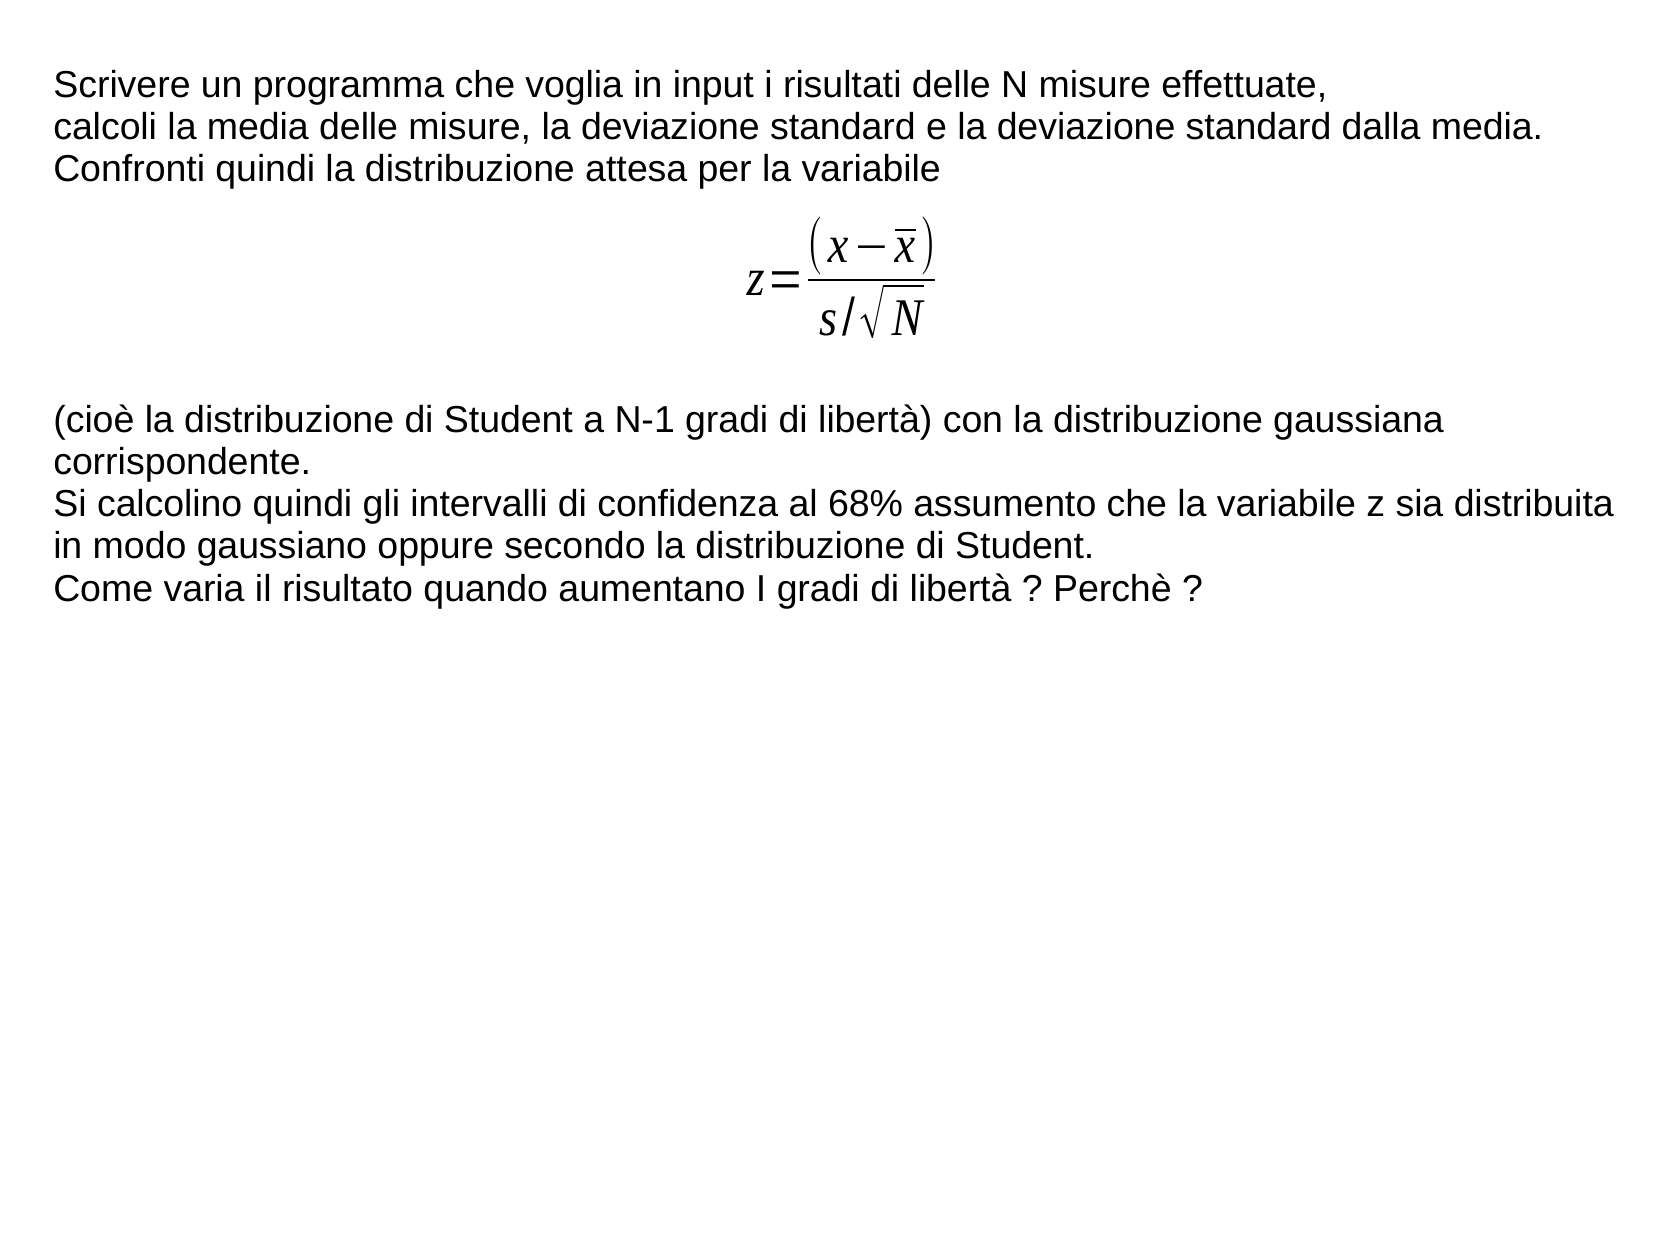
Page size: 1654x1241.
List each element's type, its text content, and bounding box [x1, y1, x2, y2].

text_box Scrivere un programma che voglia in input i risultati delle N misure effettuate, calcoli la media delle misure, la deviazione standard e la deviazione standard dalla media. Confronti quindi la distribuzione attesa per la variabile (cioè la distribuzione di Student a N-1 gradi di libertà) con la distribuzione gaussiana corrispondente. Si calcolino quindi gli intervalli di confidenza al 68% assumento che la variabile z sia distribuita in modo gaussiano oppure secondo la distribuzione di Student. Come varia il risultato quando aumentano I gradi di libertà ? Perchè ? [38, 55, 1640, 701]
chart [732, 212, 949, 348]
